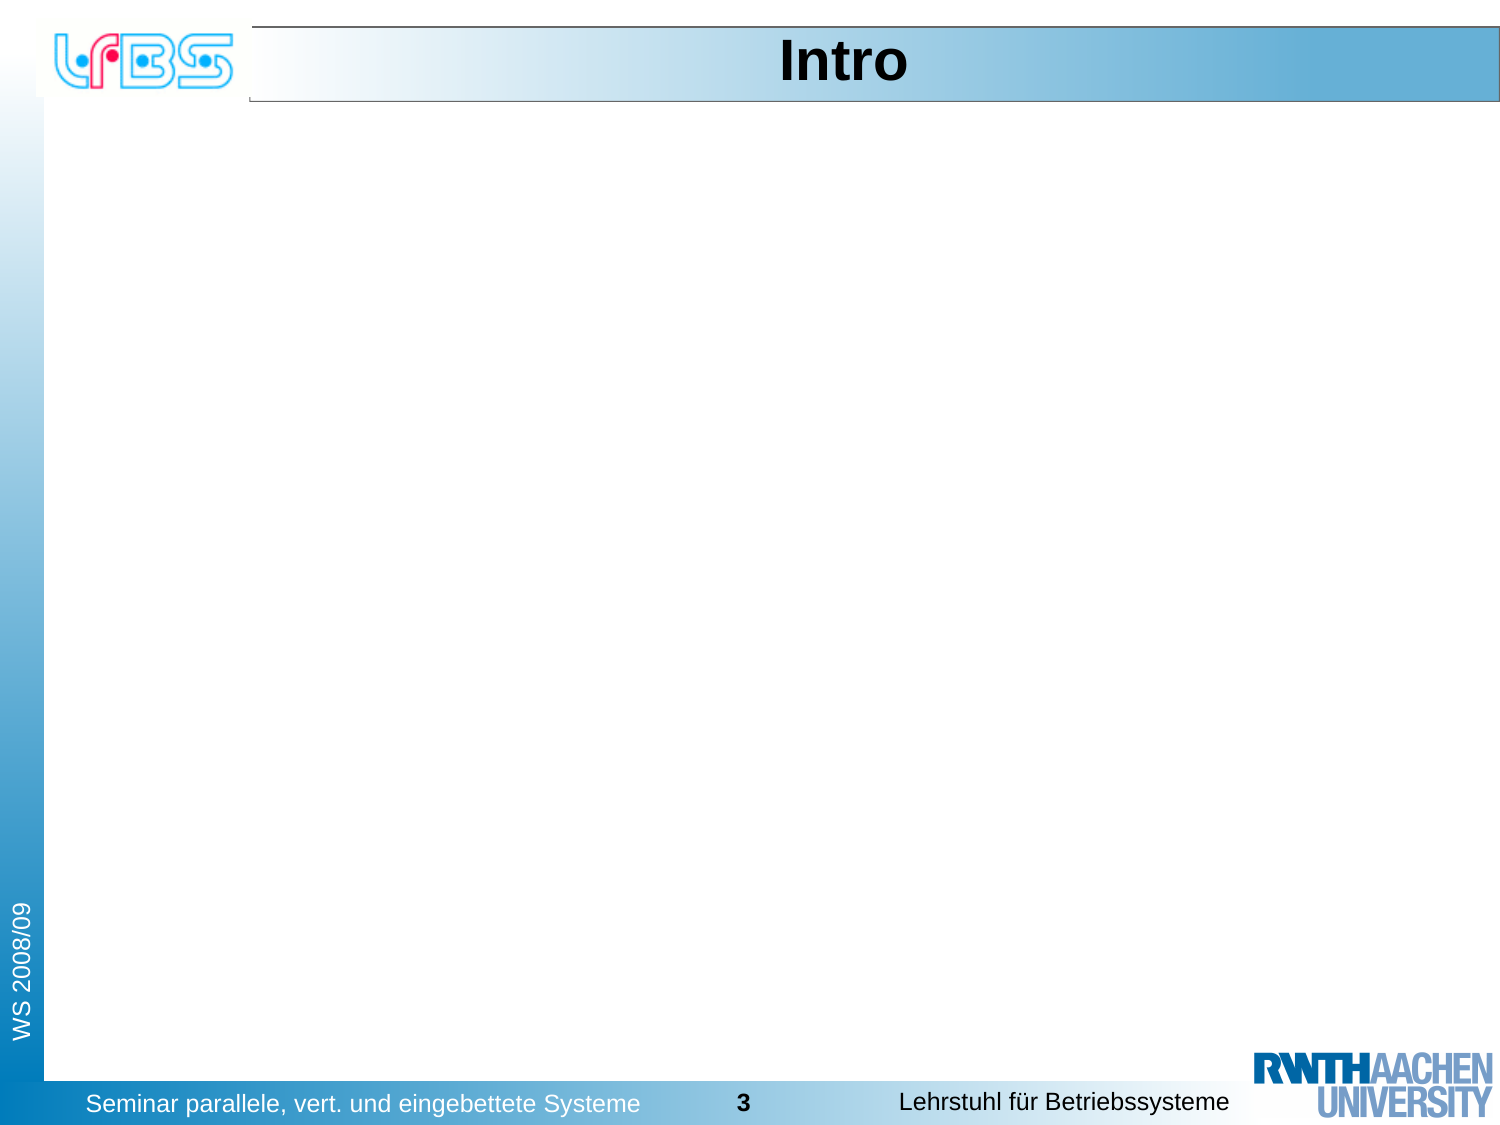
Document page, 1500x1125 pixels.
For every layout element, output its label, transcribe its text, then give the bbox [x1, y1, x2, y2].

picture [1254, 1052, 1493, 1118]
picture [36, 18, 242, 97]
title Intro [242, 0, 1447, 139]
